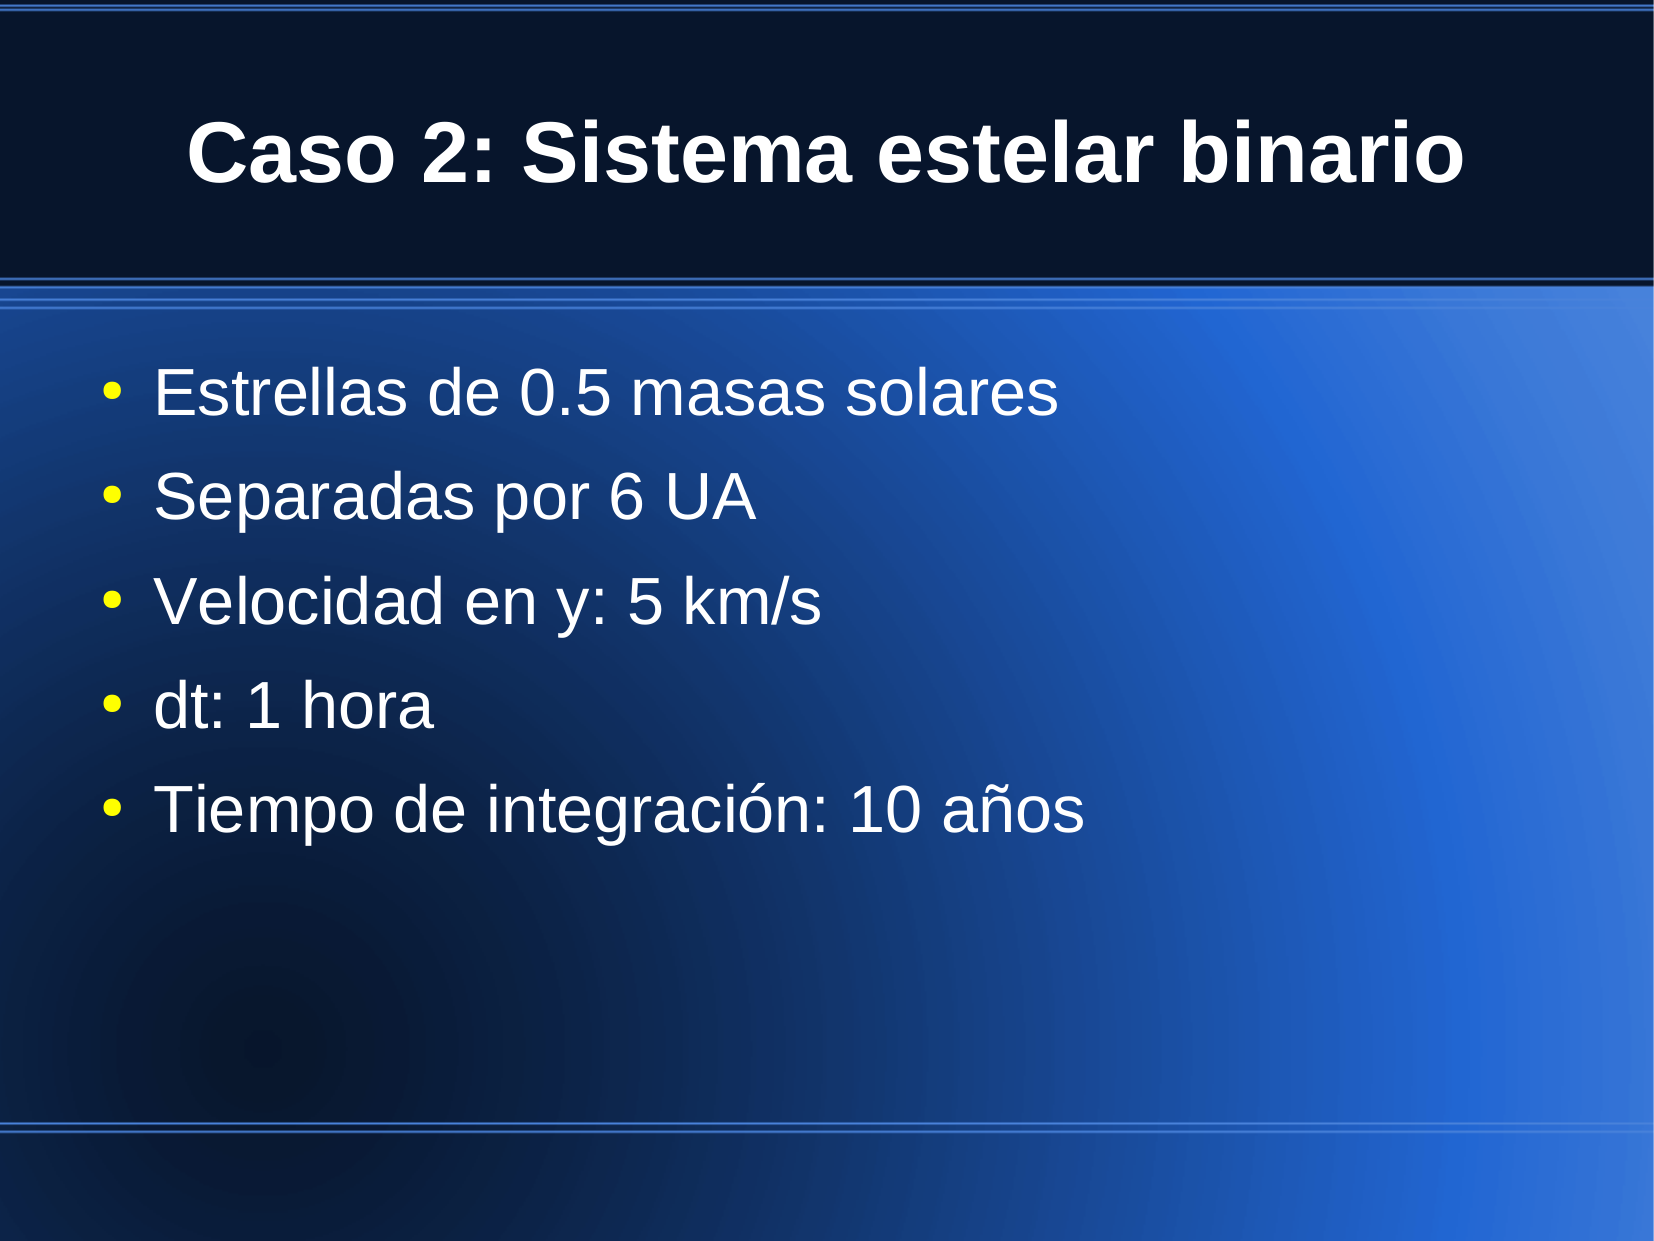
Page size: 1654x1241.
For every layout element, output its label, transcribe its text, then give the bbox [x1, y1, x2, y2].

title Caso 2: Sistema estelar binario [82, 49, 1571, 257]
list Estrellas de 0.5 masas solares Separadas por 6 UA Velocidad en y: 5 km/s dt: 1 hora Tiempo de integración: 10 años [82, 355, 1571, 1075]
picture [0, 0, 1654, 1241]
